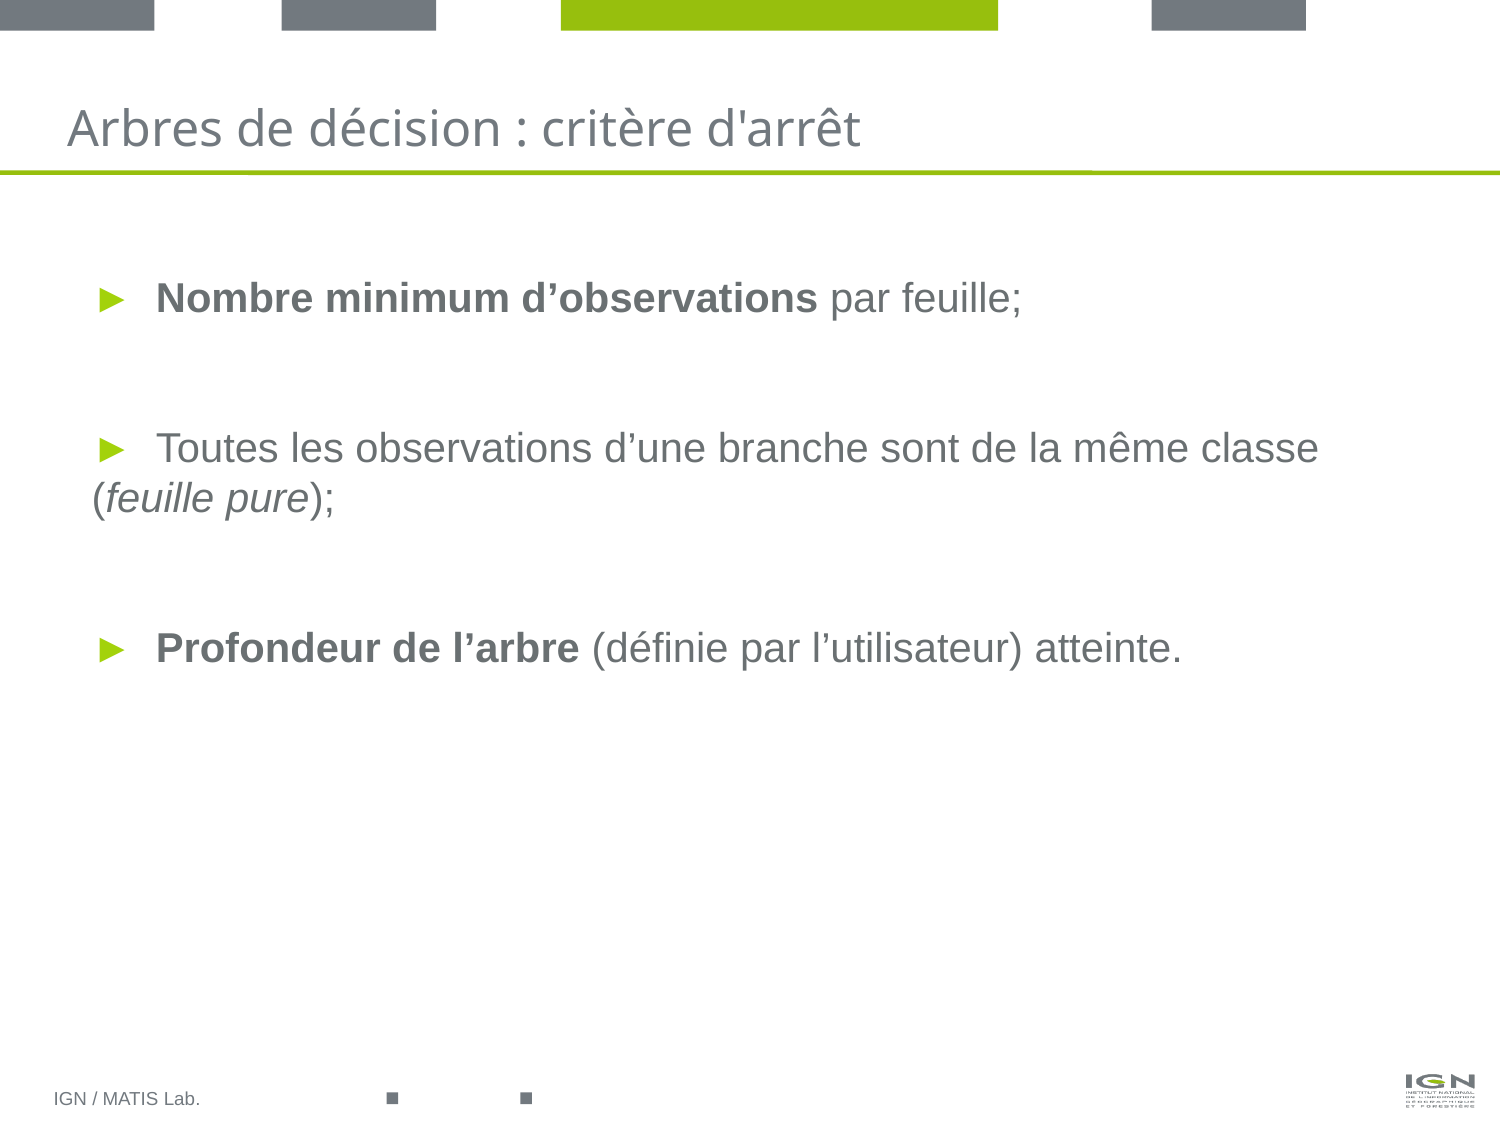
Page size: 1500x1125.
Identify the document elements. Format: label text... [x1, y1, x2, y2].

text_box Arbres de décision : critère d'arrêt [53, 80, 1425, 173]
text_box IGN / MATIS Lab. [38, 1067, 514, 1125]
picture [1404, 1074, 1475, 1108]
text_box ► Nombre minimum d’observations par feuille; ► Toutes les observations d’une branche sont de la même classe (feuille pure); ► Profondeur de l’arbre (définie par l’utilisateur) atteinte. [76, 262, 1460, 678]
